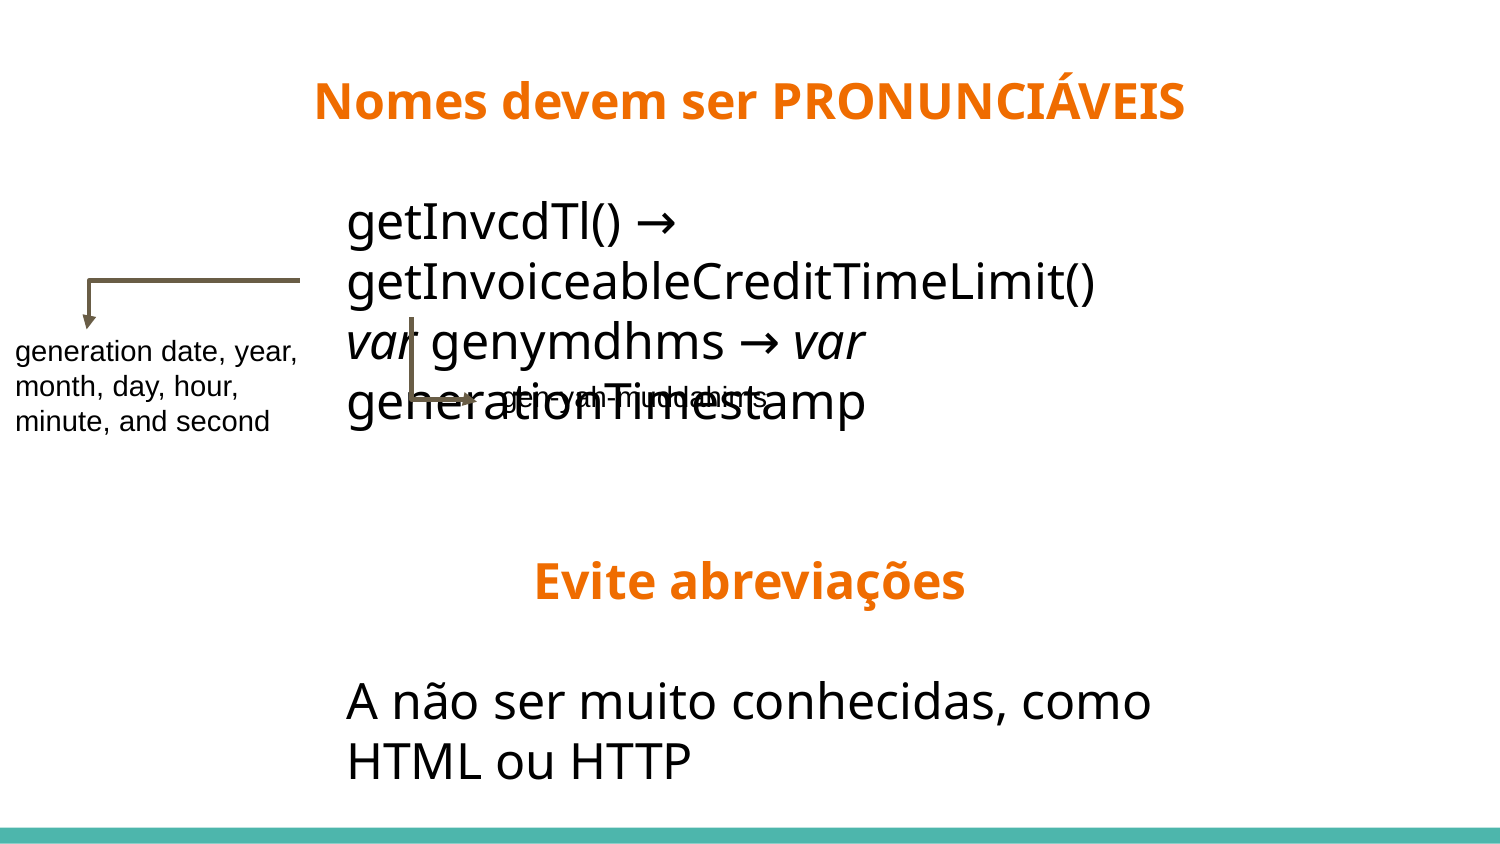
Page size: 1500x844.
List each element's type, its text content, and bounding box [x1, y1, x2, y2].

text_box Evite abreviações A não ser muito conhecidas, como HTML ou HTTP [255, 534, 1245, 785]
text_box generation date, year, month, day, hour, minute, and second [0, 317, 335, 431]
text_box gen-yah-muddahims [486, 363, 867, 426]
text_box Nomes devem ser PRONUNCIÁVEIS getInvcdTl() → getInvoiceableCreditTimeLimit() var genymdhms → var generationTimestamp [255, 54, 1245, 305]
